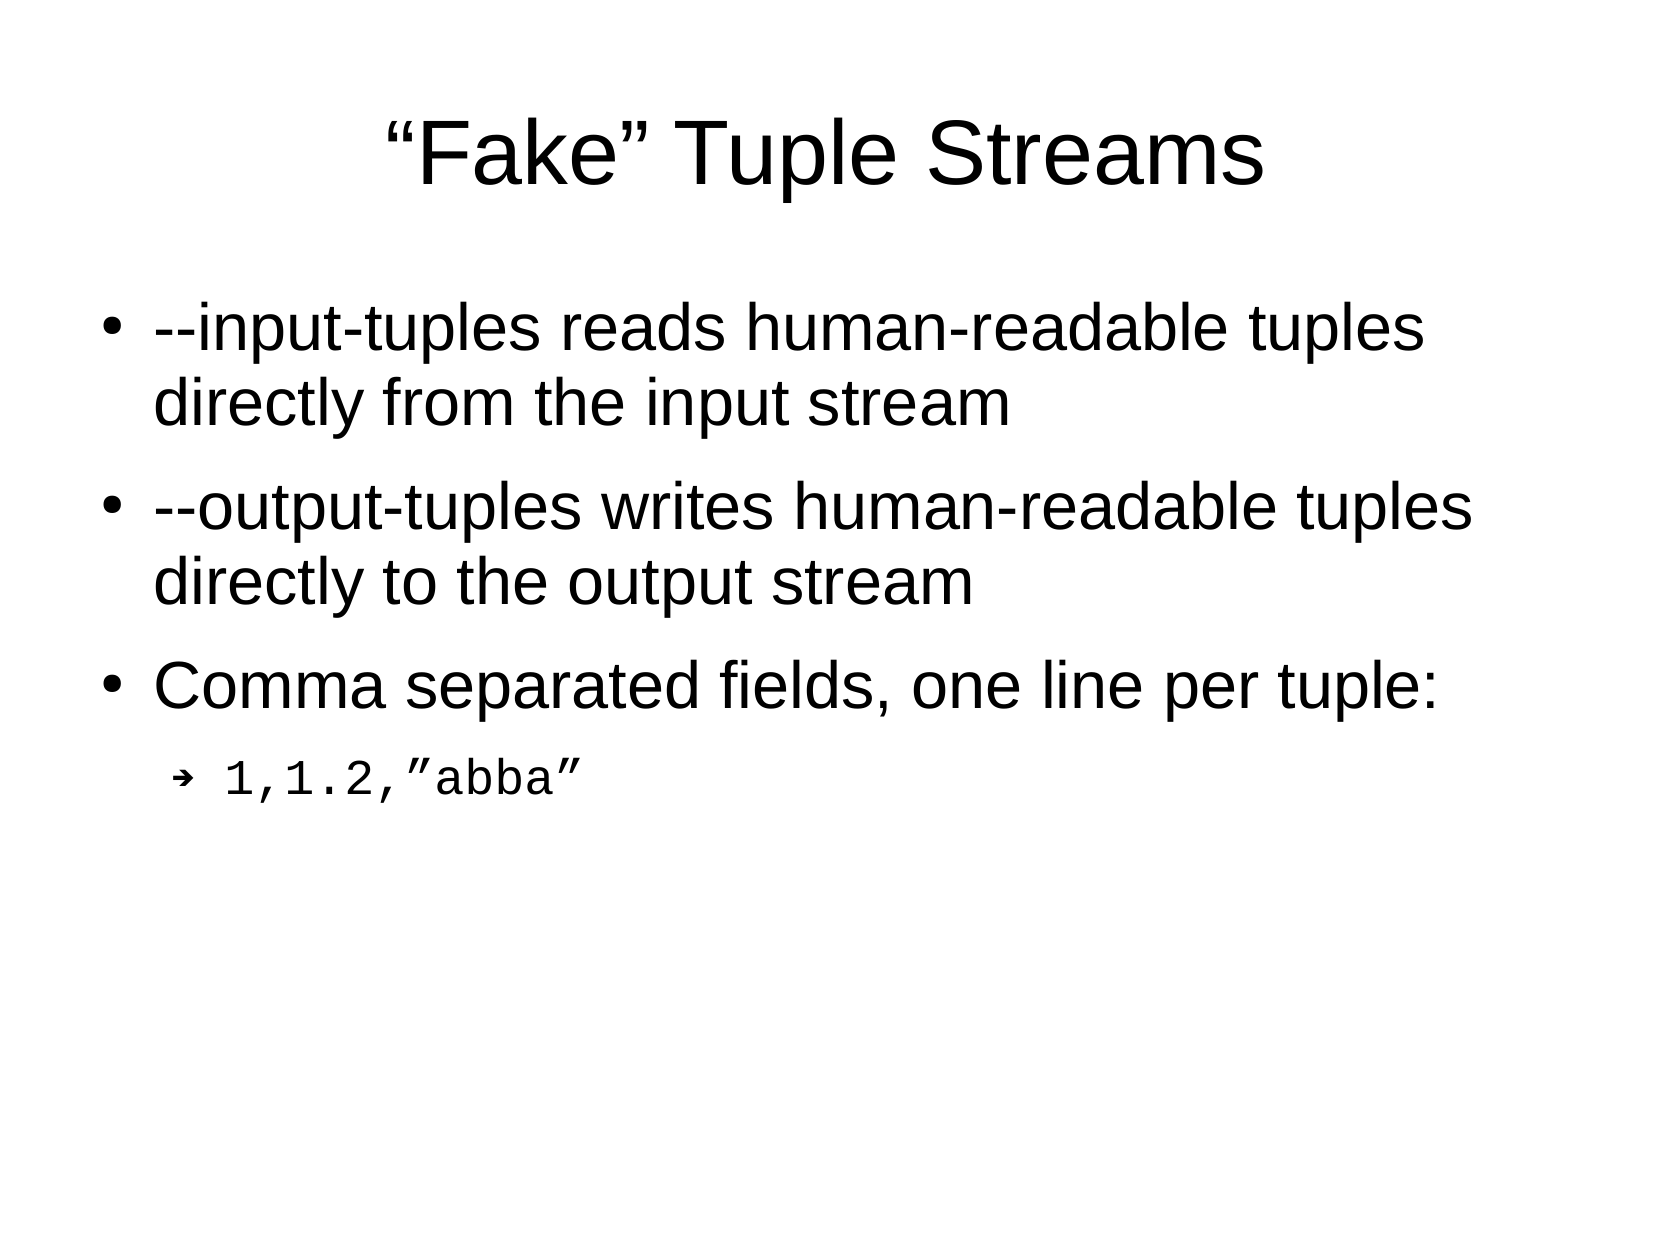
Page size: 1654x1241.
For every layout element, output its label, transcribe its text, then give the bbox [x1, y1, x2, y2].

title “Fake” Tuple Streams [82, 56, 1571, 250]
list --input-tuples reads human-readable tuples directly from the input stream --output-tuples writes human-readable tuples directly to the output stream Comma separated fields, one line per tuple: 1,1.2,”abba” [82, 290, 1571, 1109]
